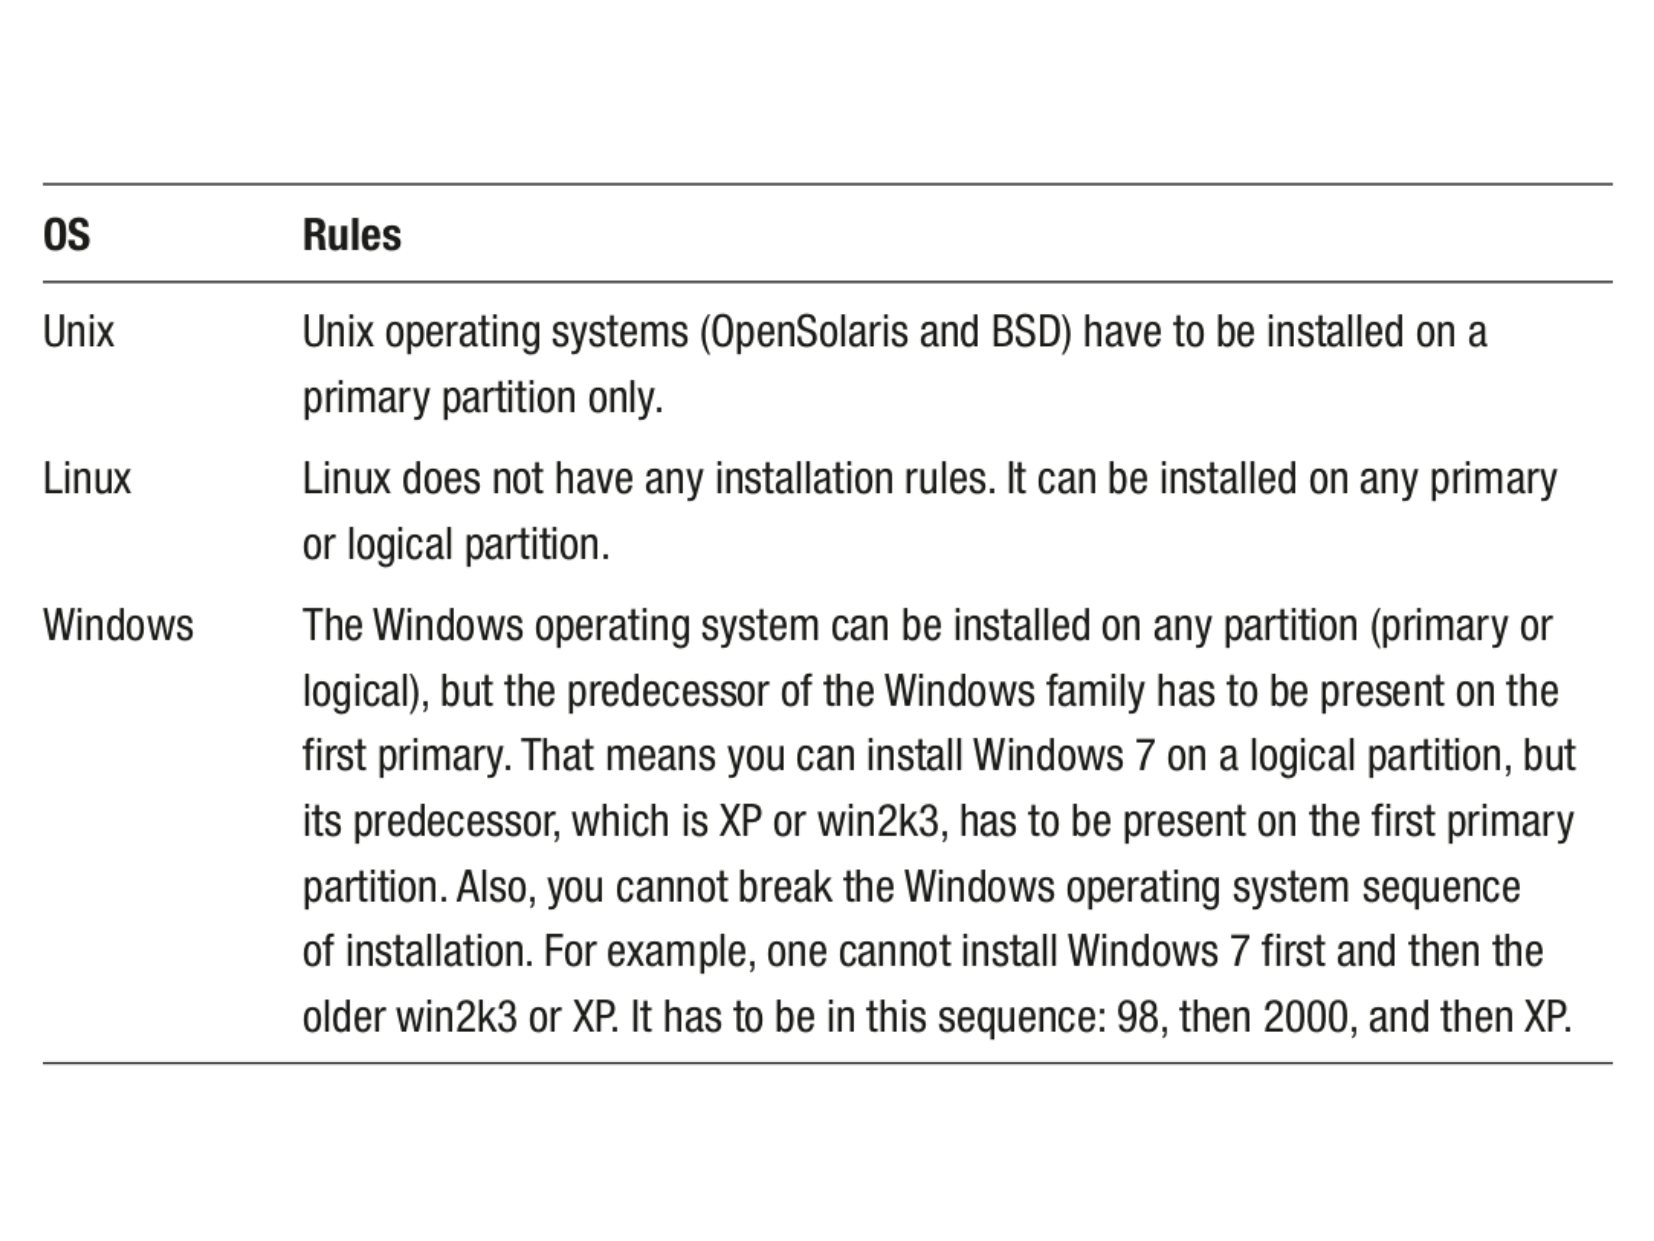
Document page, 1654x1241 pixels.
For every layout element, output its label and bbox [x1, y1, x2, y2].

picture [5, 160, 1654, 1087]
